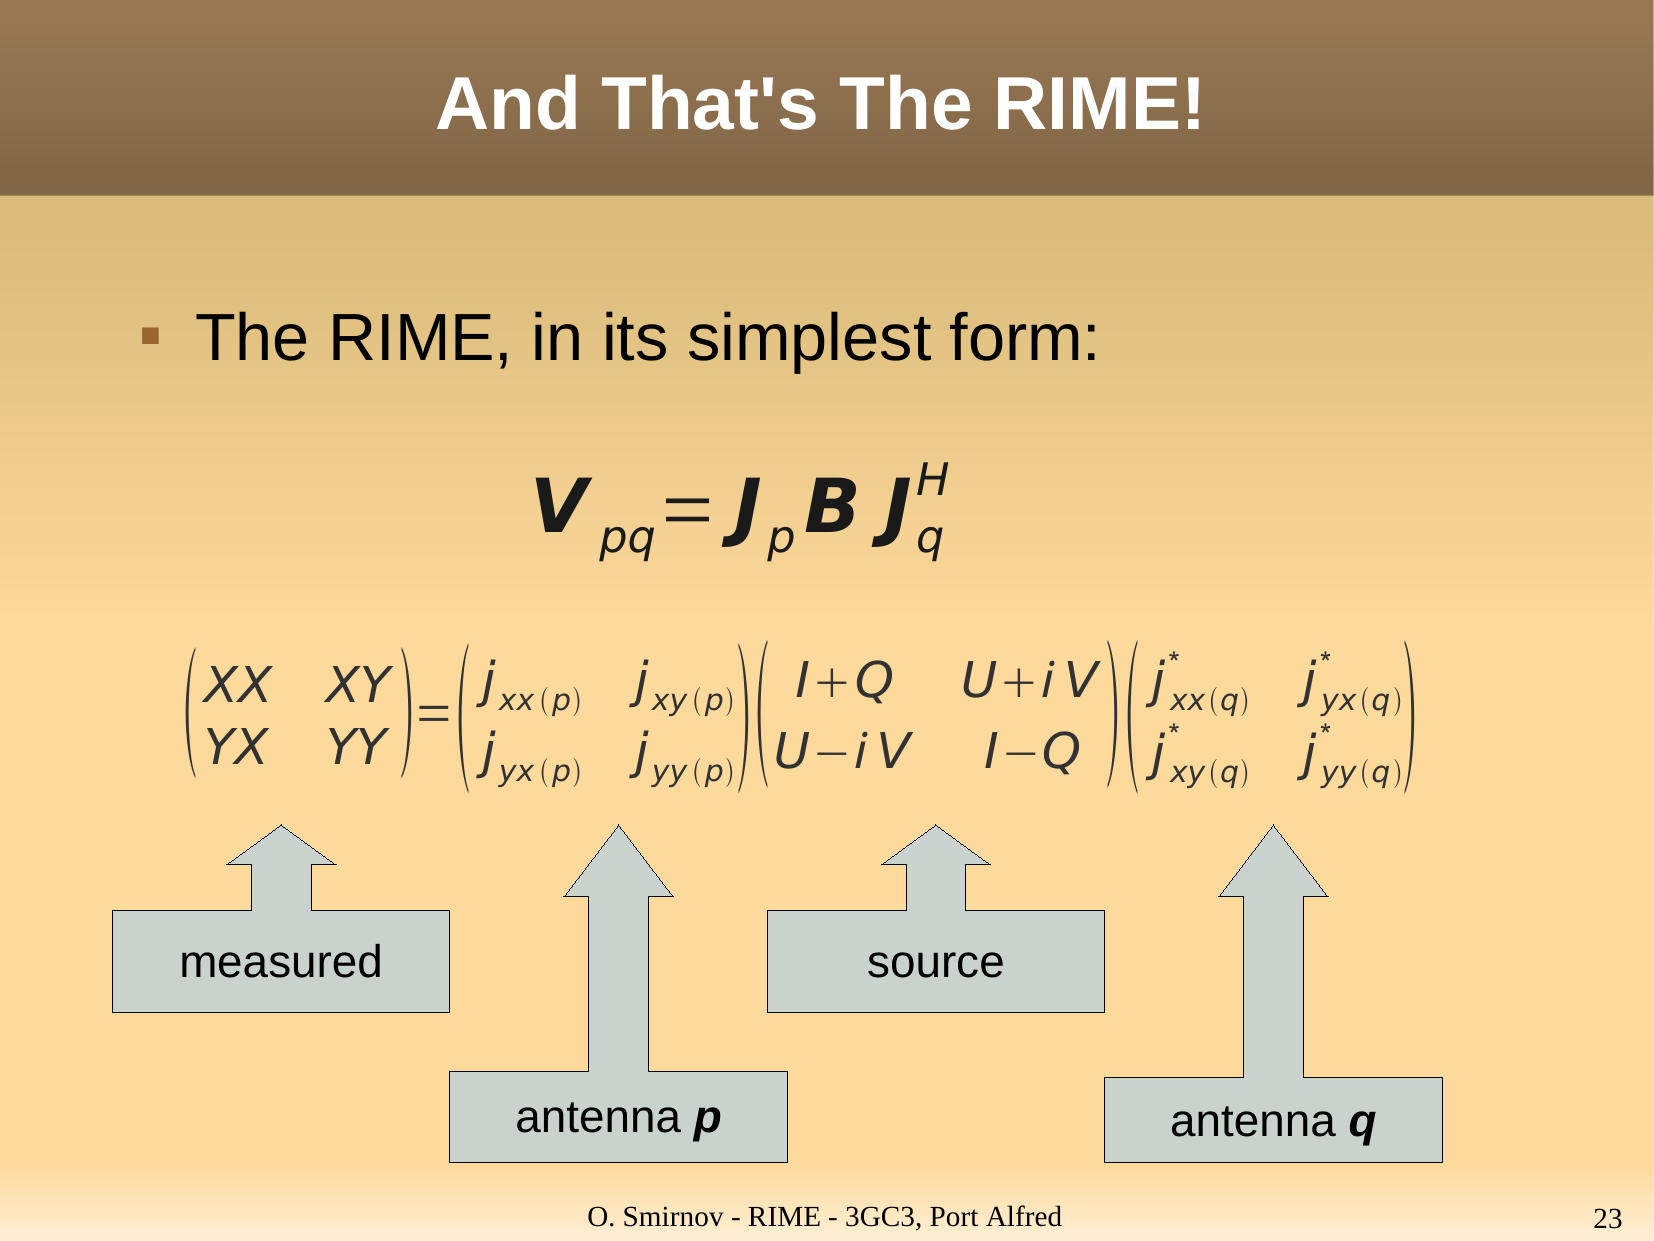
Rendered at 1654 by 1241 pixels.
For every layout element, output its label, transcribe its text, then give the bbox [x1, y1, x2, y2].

chart [175, 637, 1426, 798]
picture [0, 0, 1654, 1241]
chart [525, 488, 957, 563]
text_box antenna q [1104, 824, 1443, 1163]
text_box measured [112, 824, 450, 1013]
list The RIME, in its simplest form: [124, 300, 1613, 488]
text_box antenna p [449, 824, 788, 1163]
text_box source [767, 824, 1105, 1013]
title And That's The RIME! [76, 0, 1565, 208]
